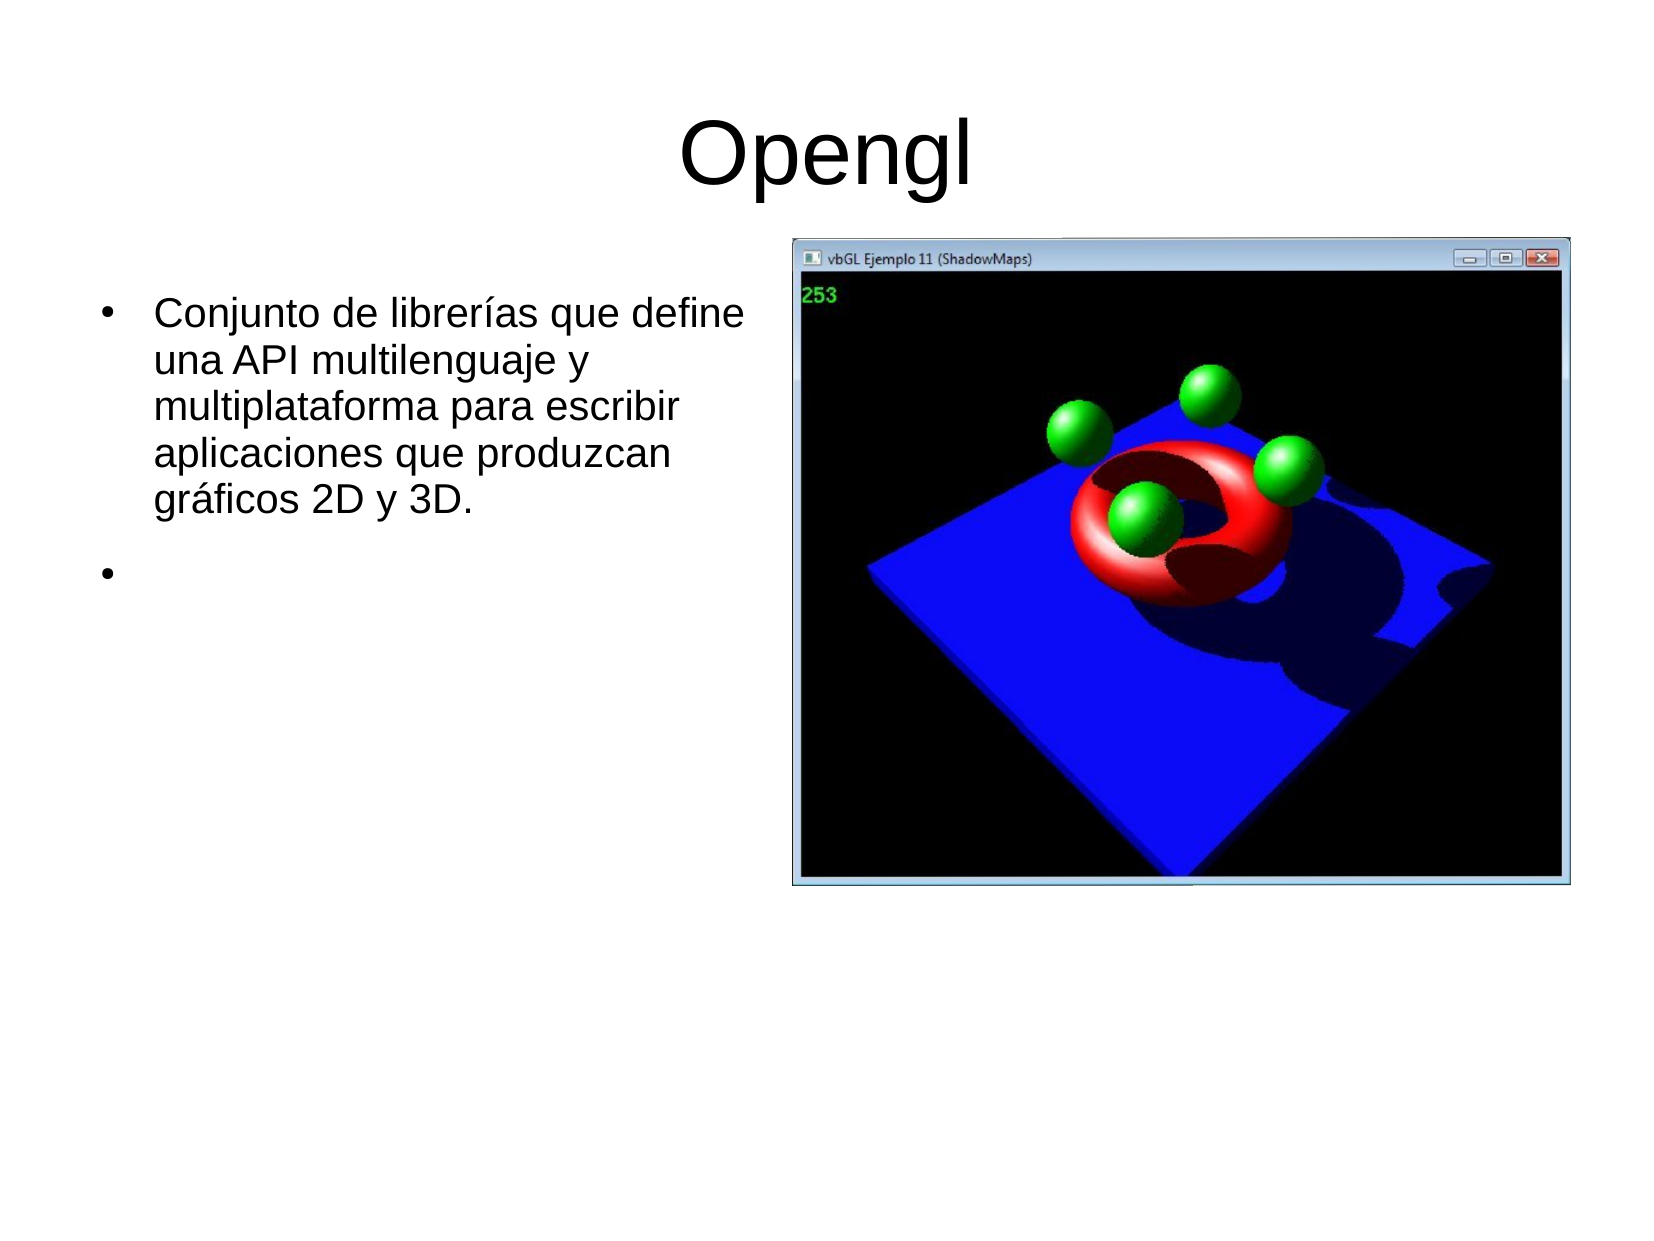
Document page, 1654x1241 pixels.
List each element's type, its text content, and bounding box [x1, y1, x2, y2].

list Conjunto de librerías que define una API multilenguaje y multiplataforma para escribir aplicaciones que produzcan gráficos 2D y 3D. [82, 290, 809, 1010]
picture [791, 236, 1571, 886]
title Opengl [82, 49, 1571, 257]
